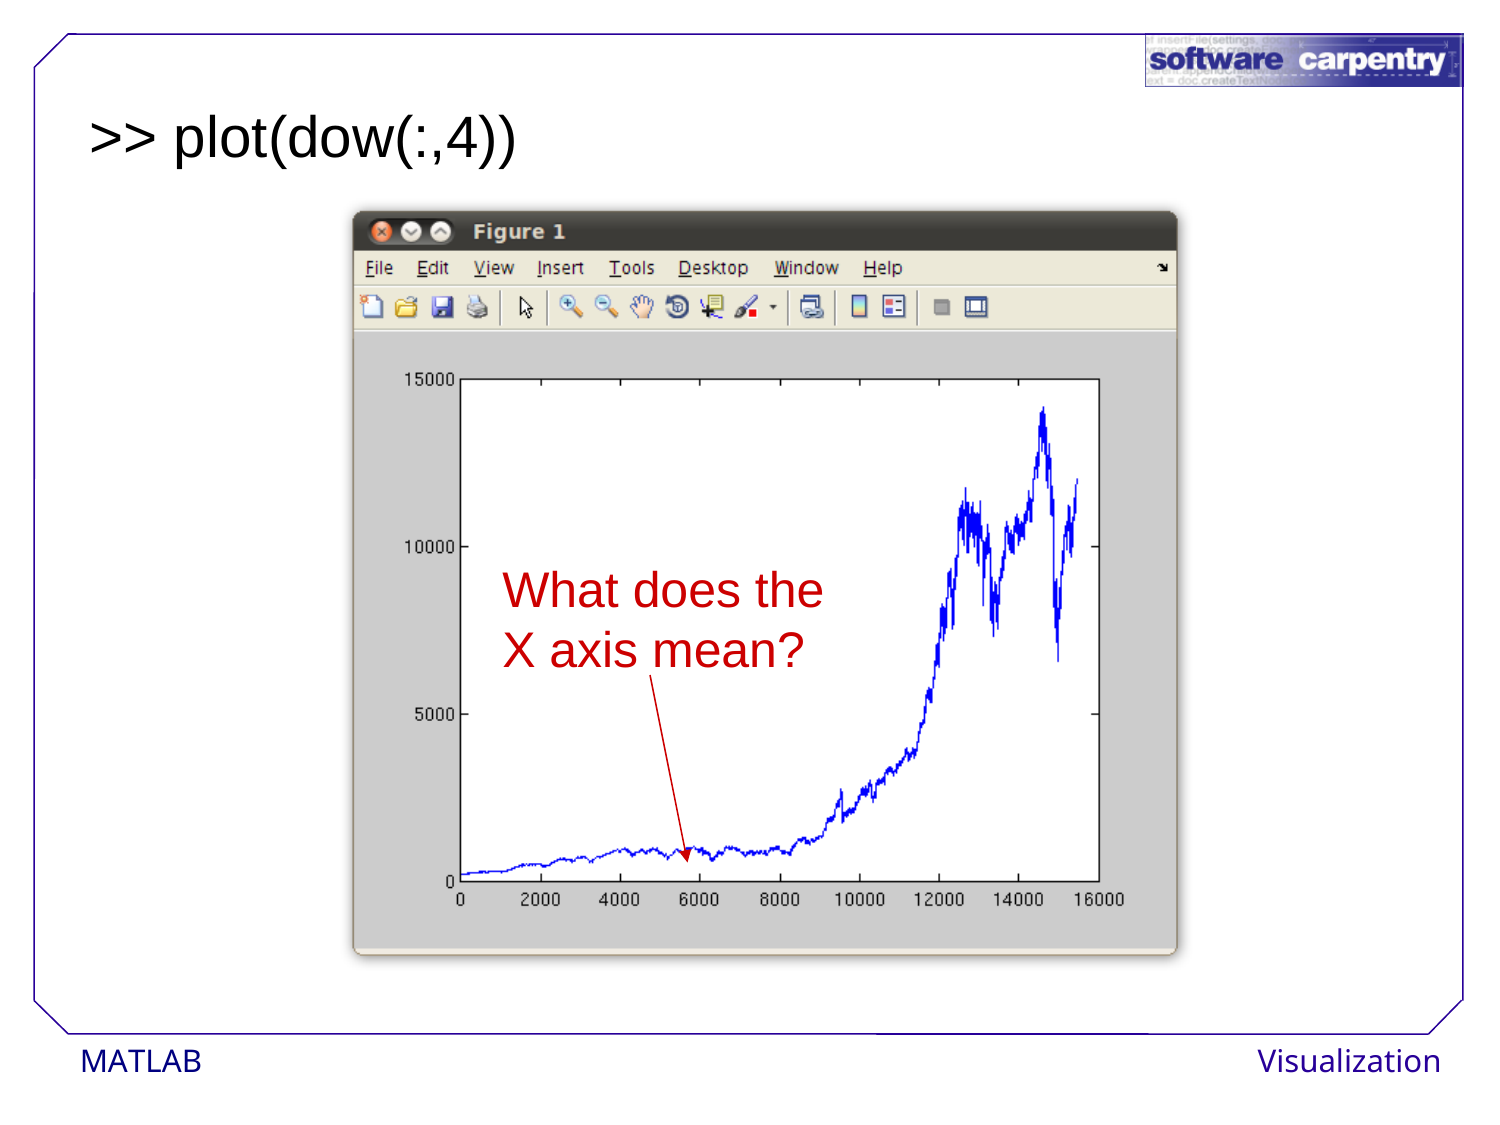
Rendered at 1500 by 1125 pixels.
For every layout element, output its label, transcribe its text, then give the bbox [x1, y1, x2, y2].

list >> plot(dow(:,4)) [75, 99, 1363, 1013]
text_box What does the X axis mean? [487, 549, 863, 686]
picture [1145, 33, 1464, 87]
